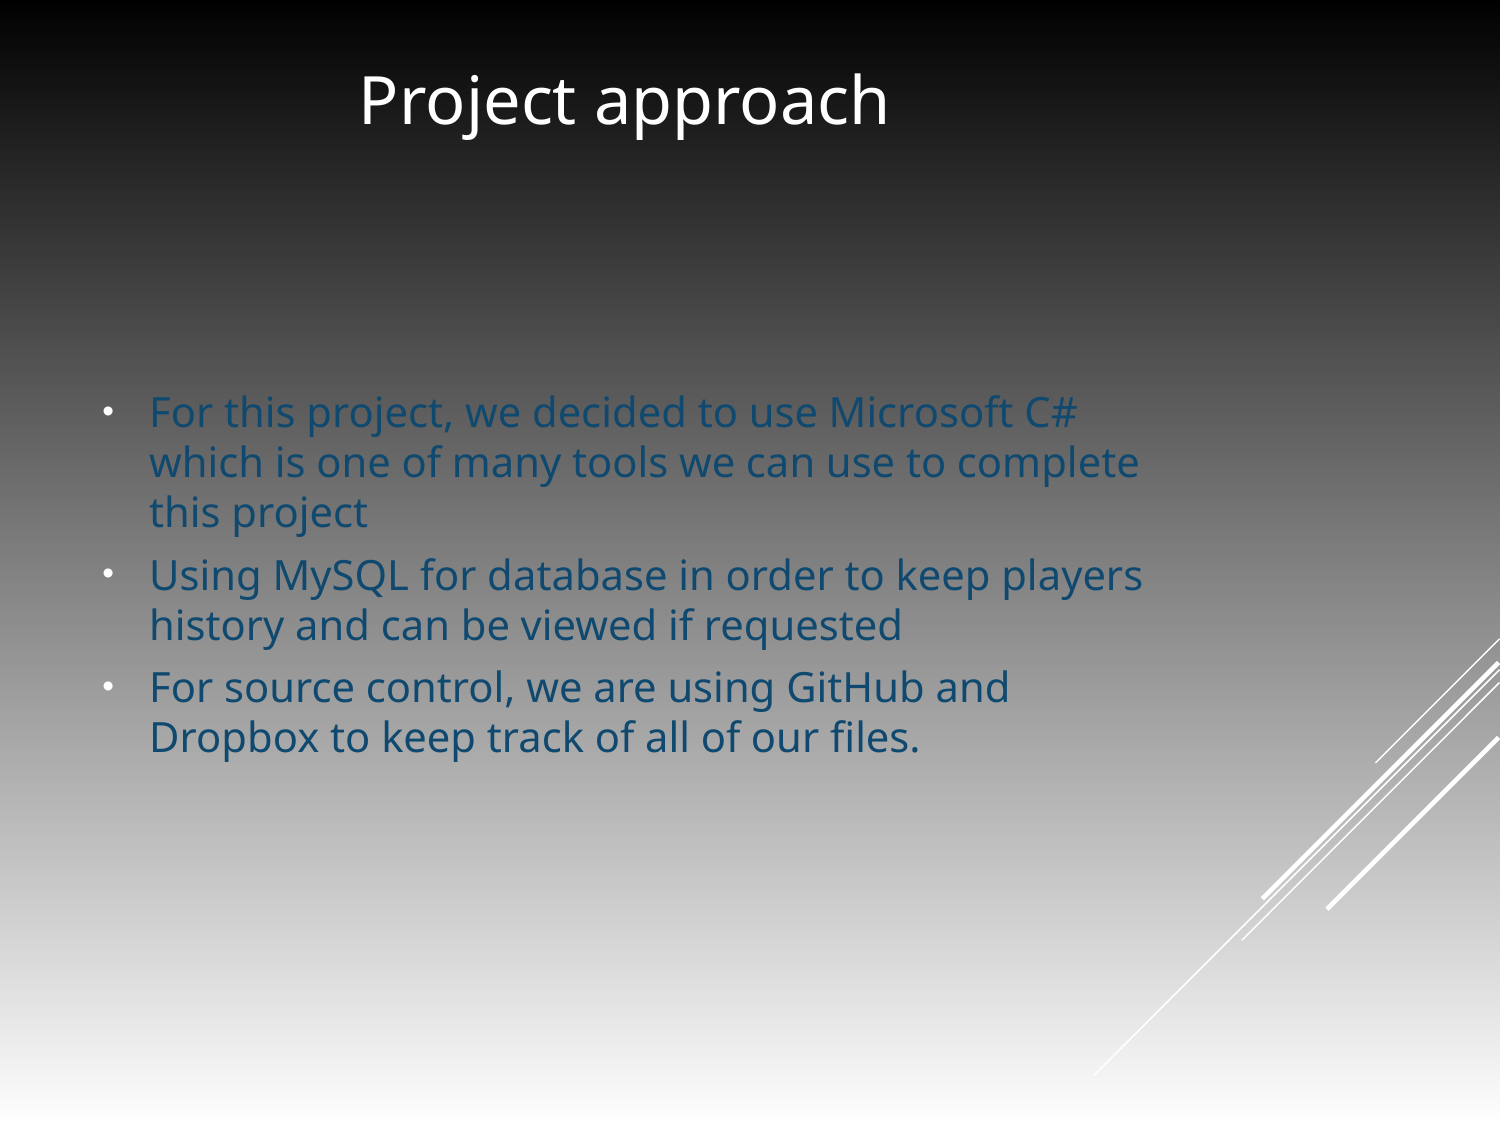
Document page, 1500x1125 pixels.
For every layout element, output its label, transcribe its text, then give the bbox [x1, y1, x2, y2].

title Project approach [87, 50, 1163, 301]
list For this project, we decided to use Microsoft C# which is one of many tools we can use to complete this project Using MySQL for database in order to keep players history and can be viewed if requested For source control, we are using GitHub and Dropbox to keep track of all of our files. [87, 378, 1163, 997]
